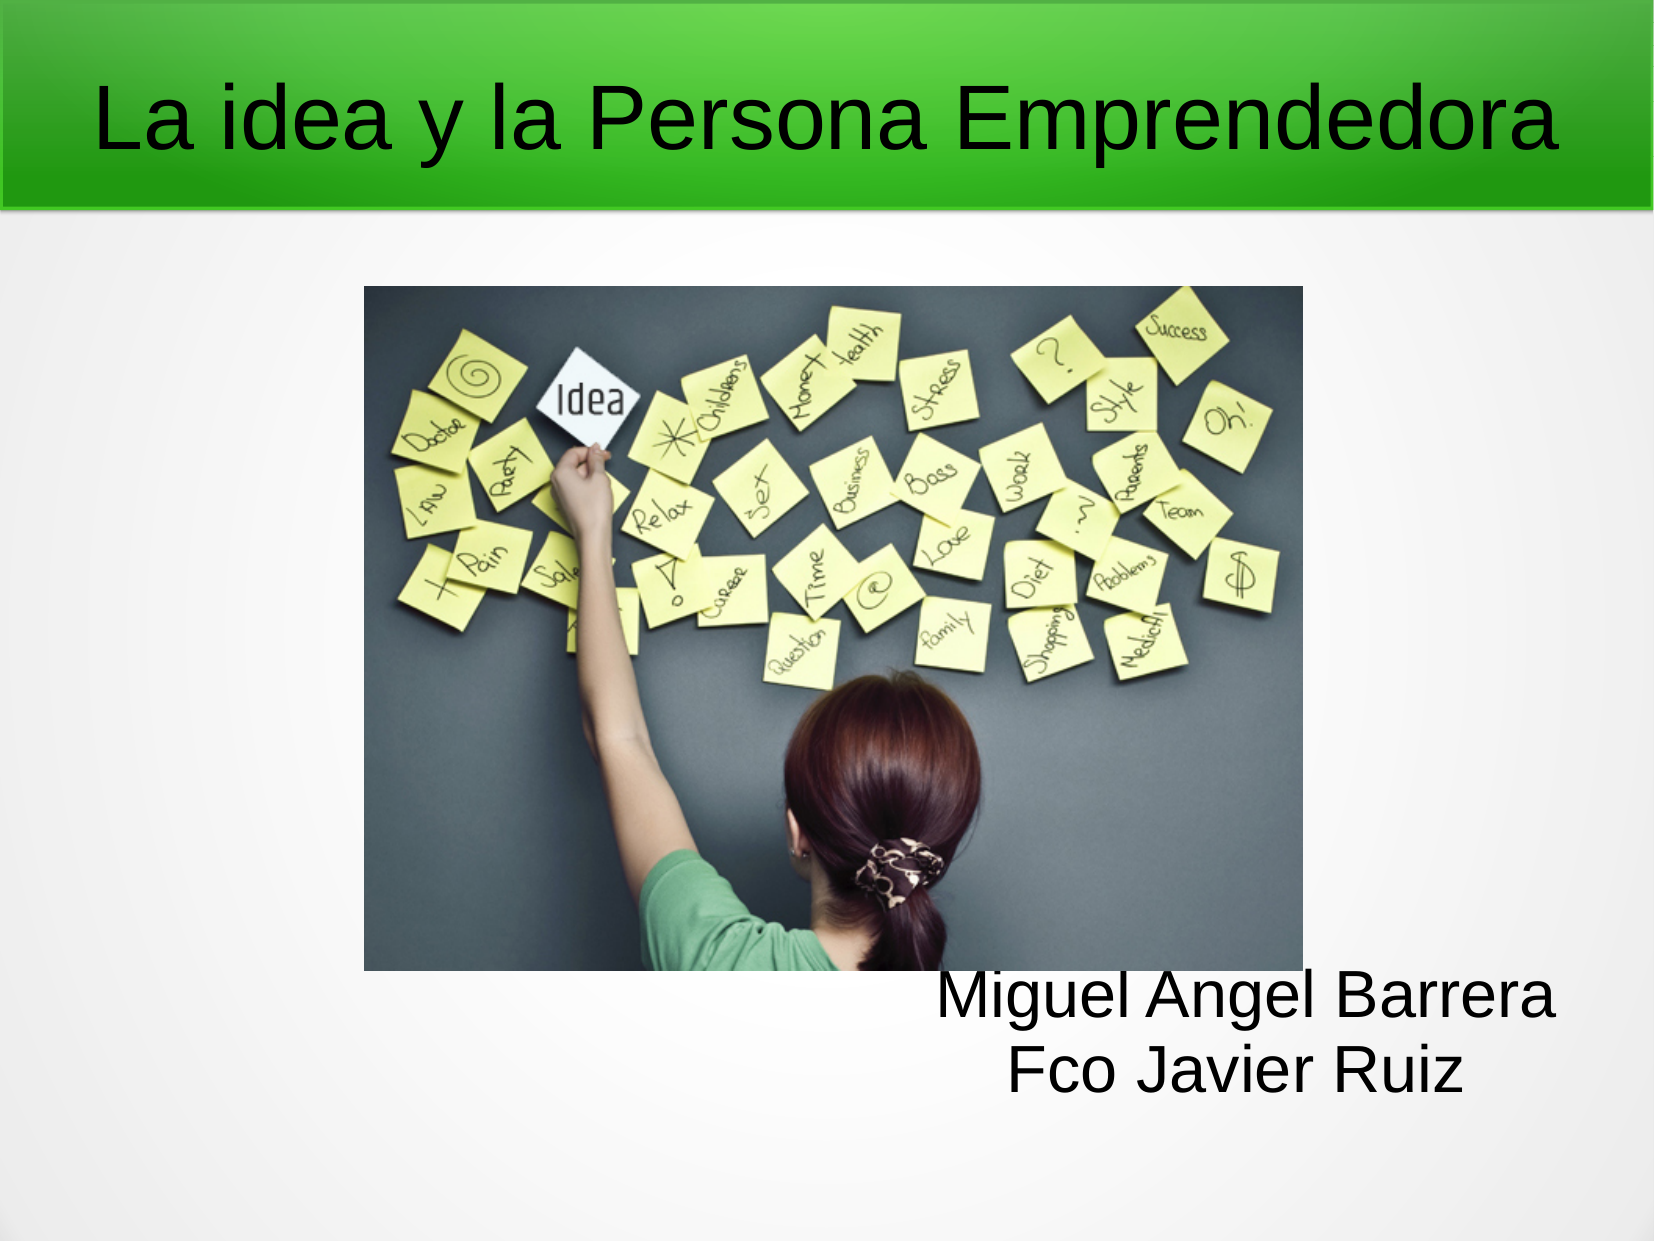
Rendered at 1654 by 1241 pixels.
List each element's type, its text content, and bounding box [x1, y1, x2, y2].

picture [364, 286, 1303, 971]
title La idea y la Persona Emprendedora [82, 47, 1571, 189]
subtitle Miguel Angel Barrera Fco Javier Ruiz [897, 897, 1595, 1166]
